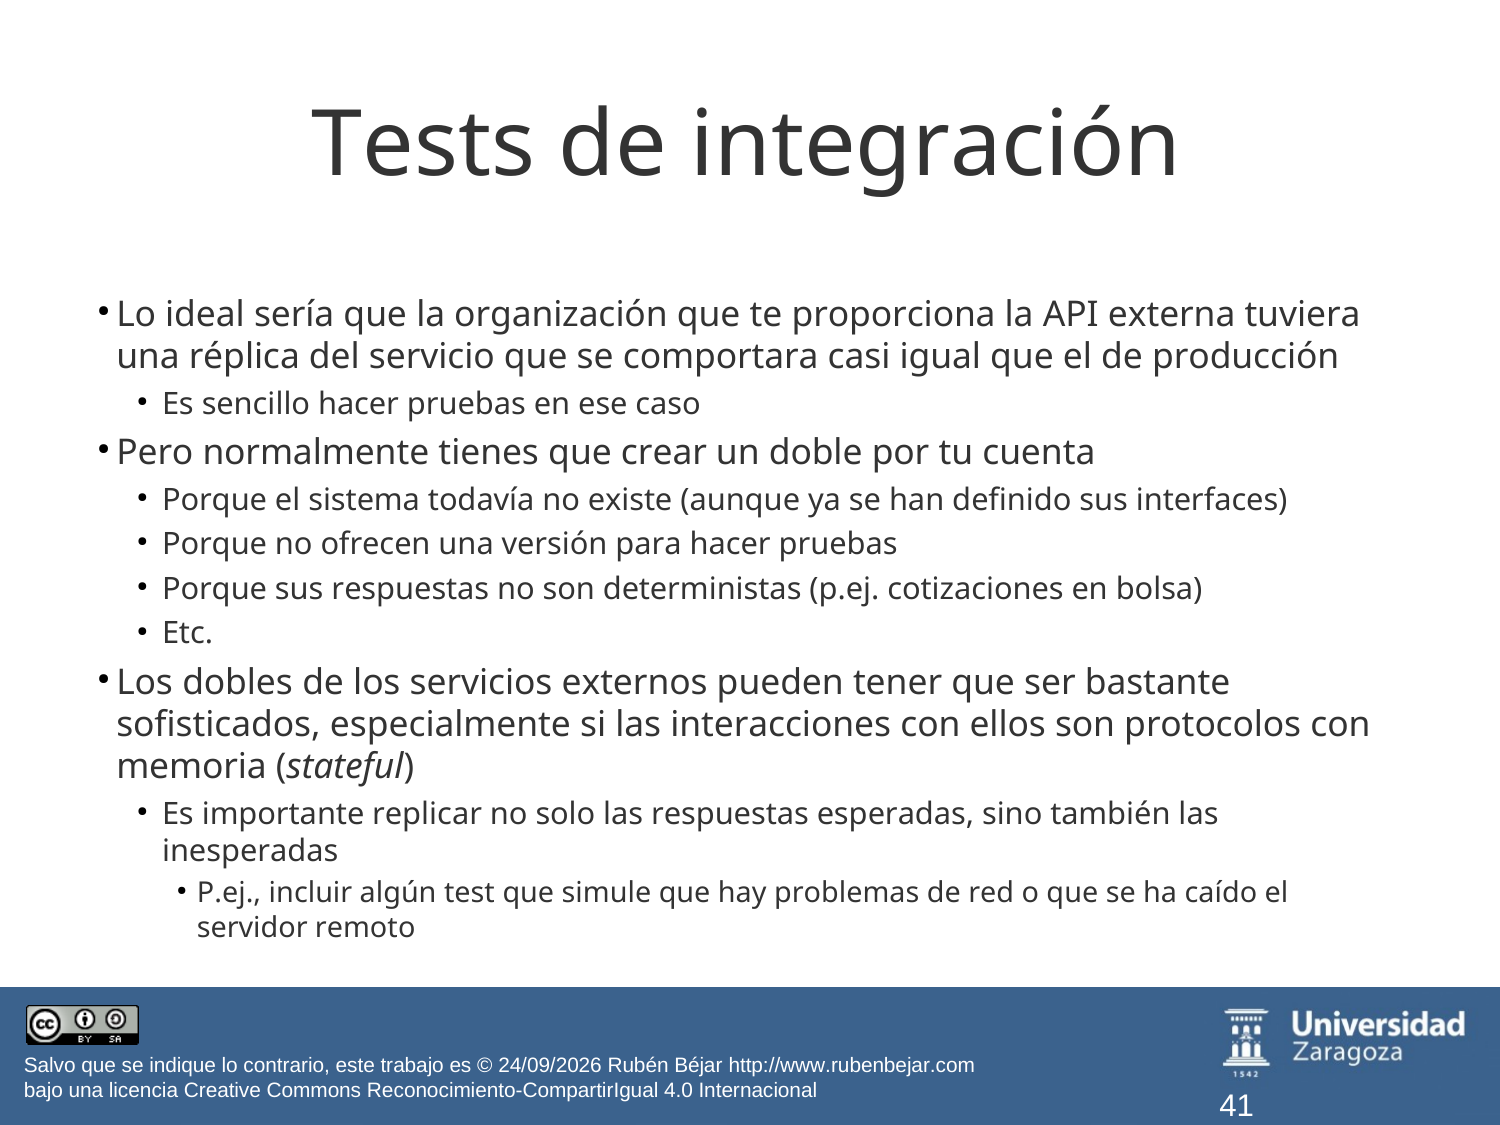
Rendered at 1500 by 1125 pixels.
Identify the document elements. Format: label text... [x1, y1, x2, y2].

picture [0, 987, 1500, 1125]
list Lo ideal sería que la organización que te proporciona la API externa tuviera una réplica del servicio que se comportara casi igual que el de producción Es sencillo hacer pruebas en ese caso Pero normalmente tienes que crear un doble por tu cuenta Porque el sistema todavía no existe (aunque ya se han definido sus interfaces) Porque no ofrecen una versión para hacer pruebas Porque sus respuestas no son deterministas (p.ej. cotizaciones en bolsa) Etc. Los dobles de los servicios externos pueden tener que ser bastante sofisticados, especialmente si las interacciones con ellos son protocolos con memoria (stateful) Es importante replicar no solo las respuestas esperadas, sino también las inesperadas P.ej., incluir algún test que simule que hay problemas de red o que se ha caído el servidor remoto [82, 283, 1418, 957]
title Tests de integración [74, 20, 1420, 257]
